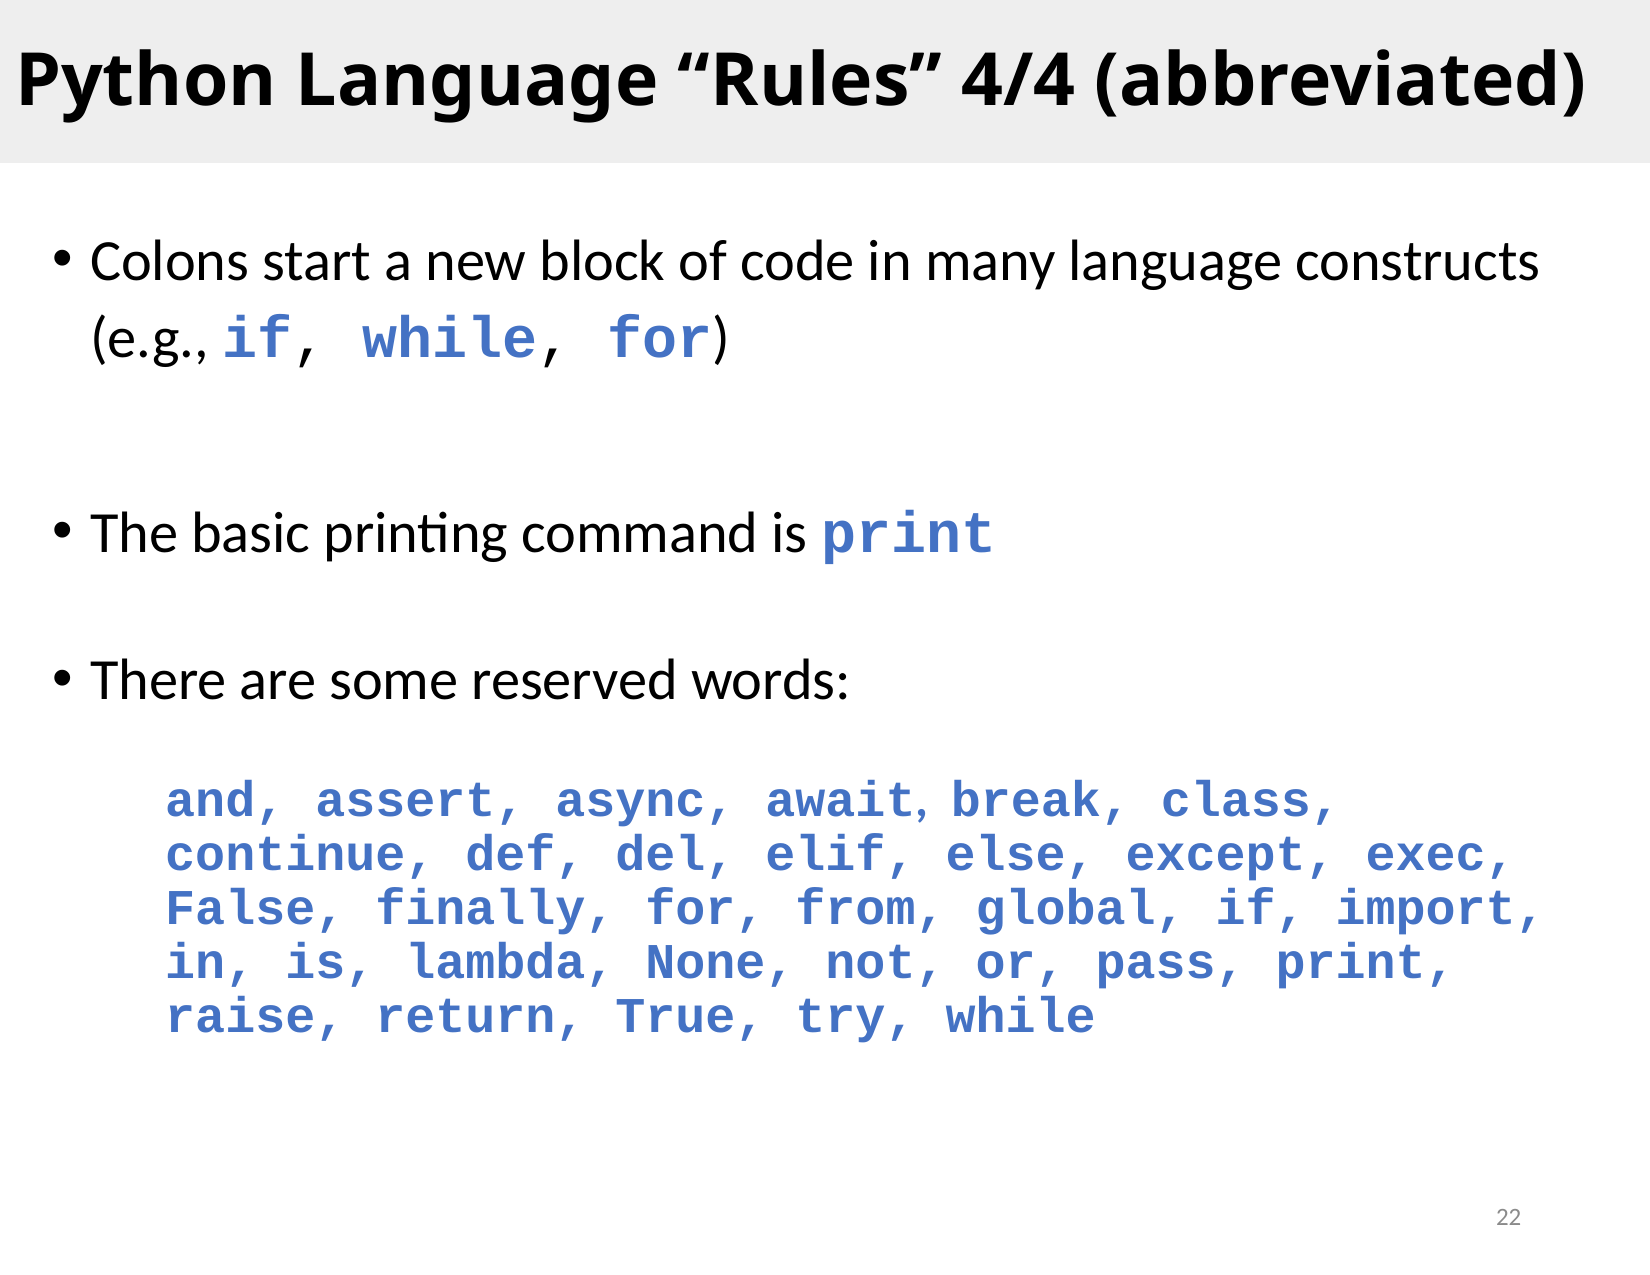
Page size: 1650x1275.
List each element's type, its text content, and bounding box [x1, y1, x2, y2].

title Python Language “Rules” 4/4 (abbreviated) [0, 0, 1650, 163]
list Colons start a new block of code in many language constructs (e.g., if, while, for) The basic printing command is print There are some reserved words: and, assert, async, await, break, class, continue, def, del, elif, else, except, exec, False, finally, for, from, global, if, import, in, is, lambda, None, not, or, pass, print, raise, return, True, try, while [37, 207, 1595, 1216]
